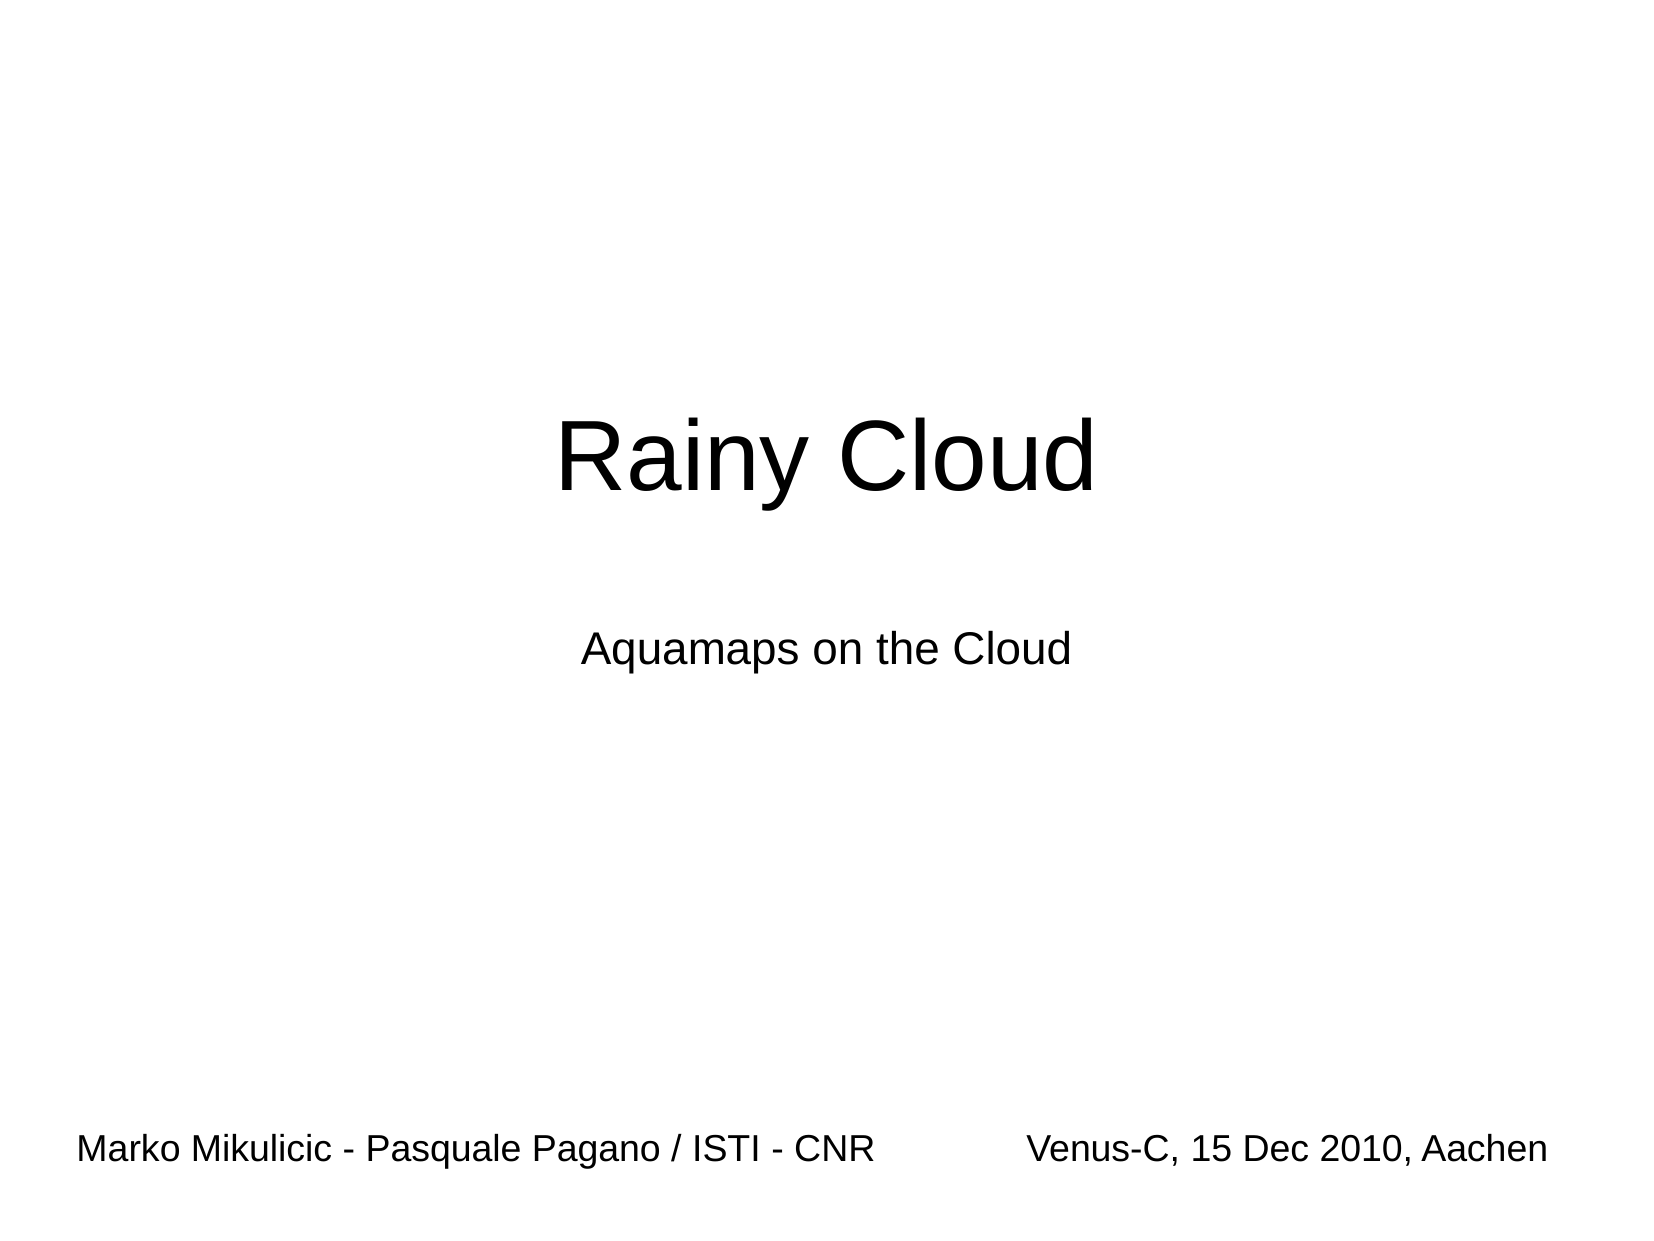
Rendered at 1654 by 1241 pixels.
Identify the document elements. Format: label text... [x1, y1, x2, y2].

text_box Marko Mikulicic - Pasquale Pagano / ISTI - CNR [61, 1119, 891, 1177]
text_box Venus-C, 15 Dec 2010, Aachen [1011, 1119, 1564, 1177]
subtitle Rainy Cloud Aquamaps on the Cloud [82, 49, 1571, 1109]
